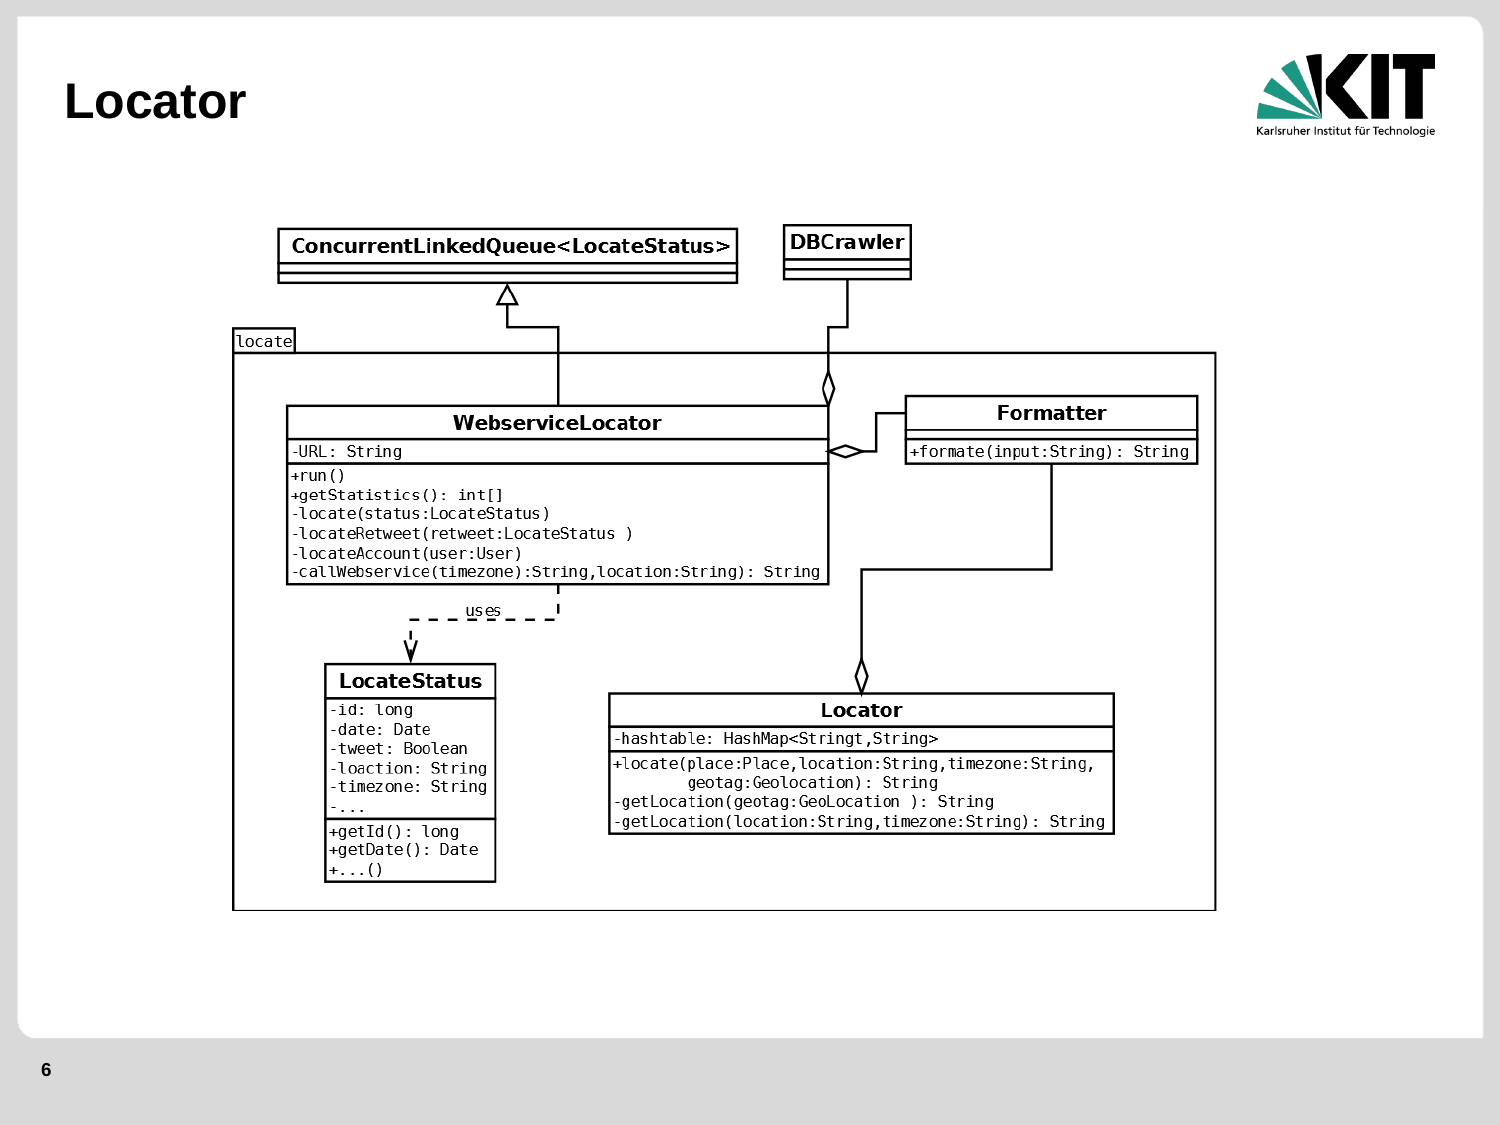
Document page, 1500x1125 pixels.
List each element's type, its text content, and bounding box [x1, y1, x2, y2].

picture [0, 0, 1500, 1125]
title Locator [64, 54, 1198, 147]
